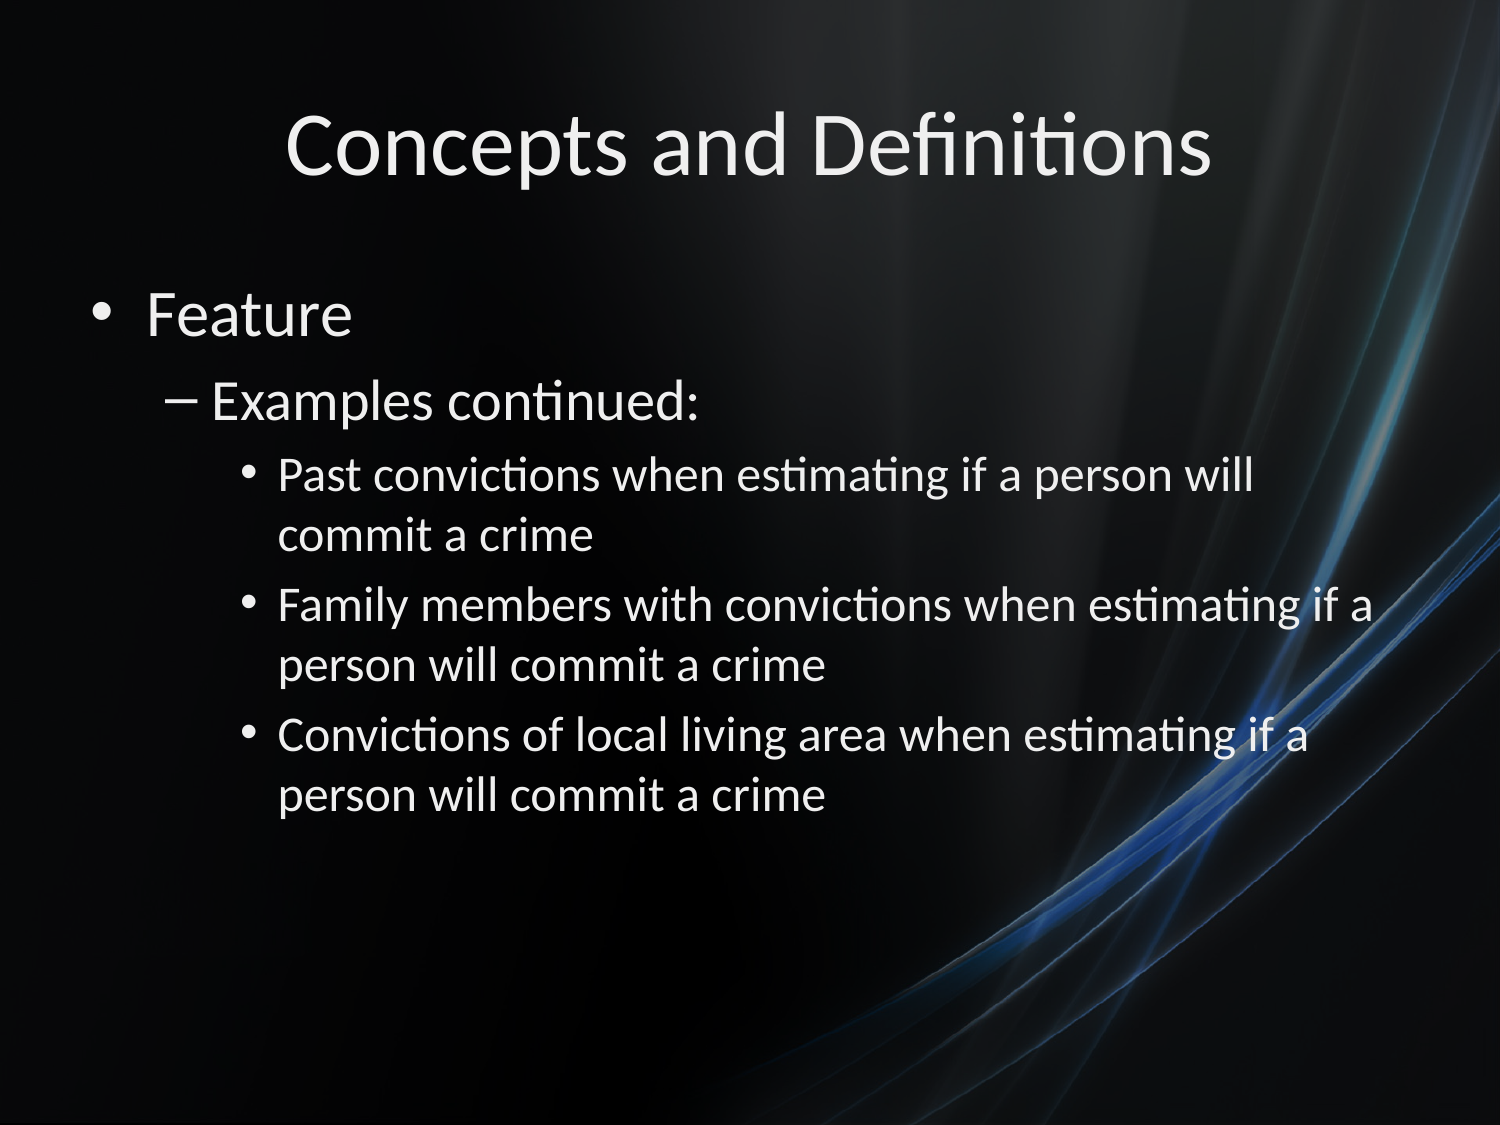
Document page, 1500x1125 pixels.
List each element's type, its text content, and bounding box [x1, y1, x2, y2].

title Concepts and Definitions [75, 45, 1425, 233]
list Feature Examples continued: Past convictions when estimating if a person will commit a crime Family members with convictions when estimating if a person will commit a crime Convictions of local living area when estimating if a person will commit a crime [75, 262, 1425, 1005]
picture [0, 0, 1500, 1125]
